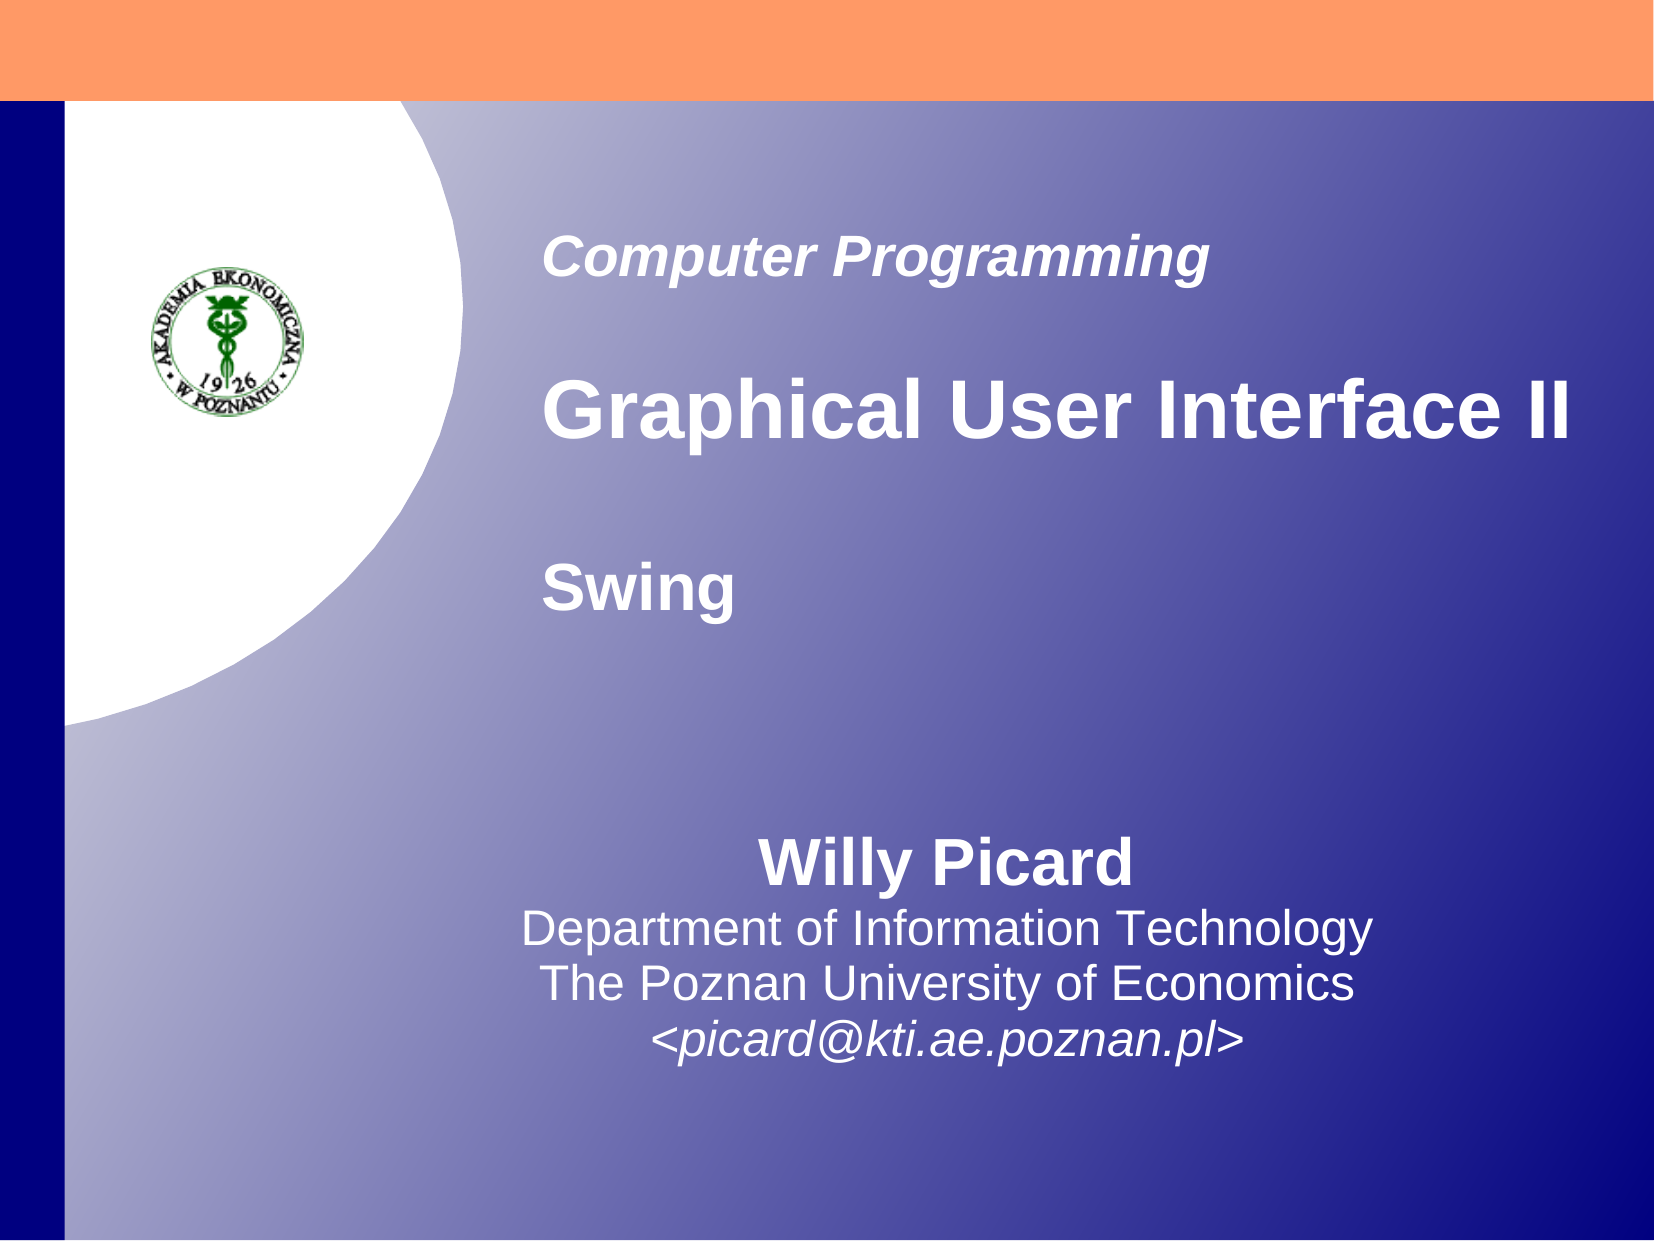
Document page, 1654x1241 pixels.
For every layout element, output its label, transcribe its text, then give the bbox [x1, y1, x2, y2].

picture [151, 267, 304, 417]
title Computer Programming Graphical User Interface II Swing [541, 223, 1588, 653]
